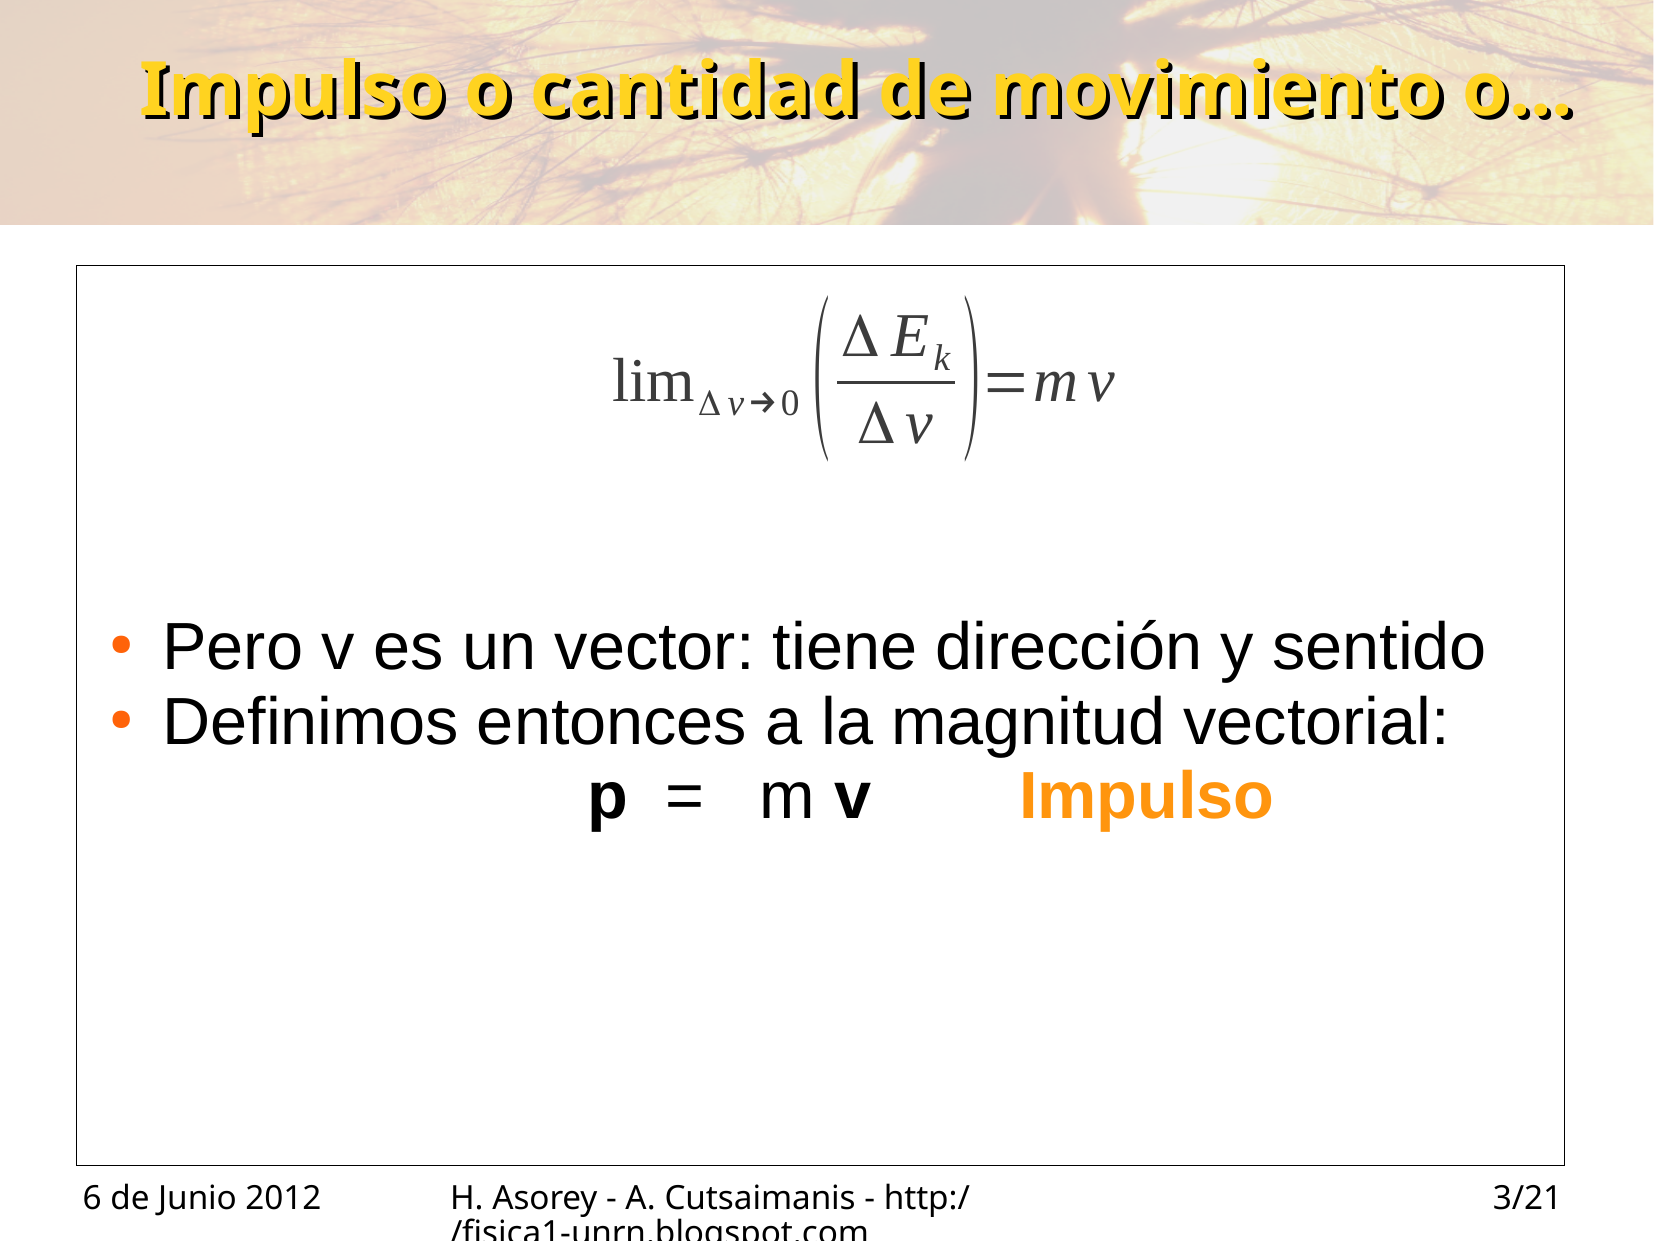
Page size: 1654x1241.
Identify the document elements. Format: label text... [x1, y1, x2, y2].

title Impulso o cantidad de movimiento o... [86, 49, 1576, 226]
chart [604, 292, 1126, 466]
text_box Pero v es un vector: tiene dirección y sentido Definimos entonces a la magnitud vectorial: p = m v Impulso [76, 265, 1565, 1166]
picture [0, 0, 1654, 225]
